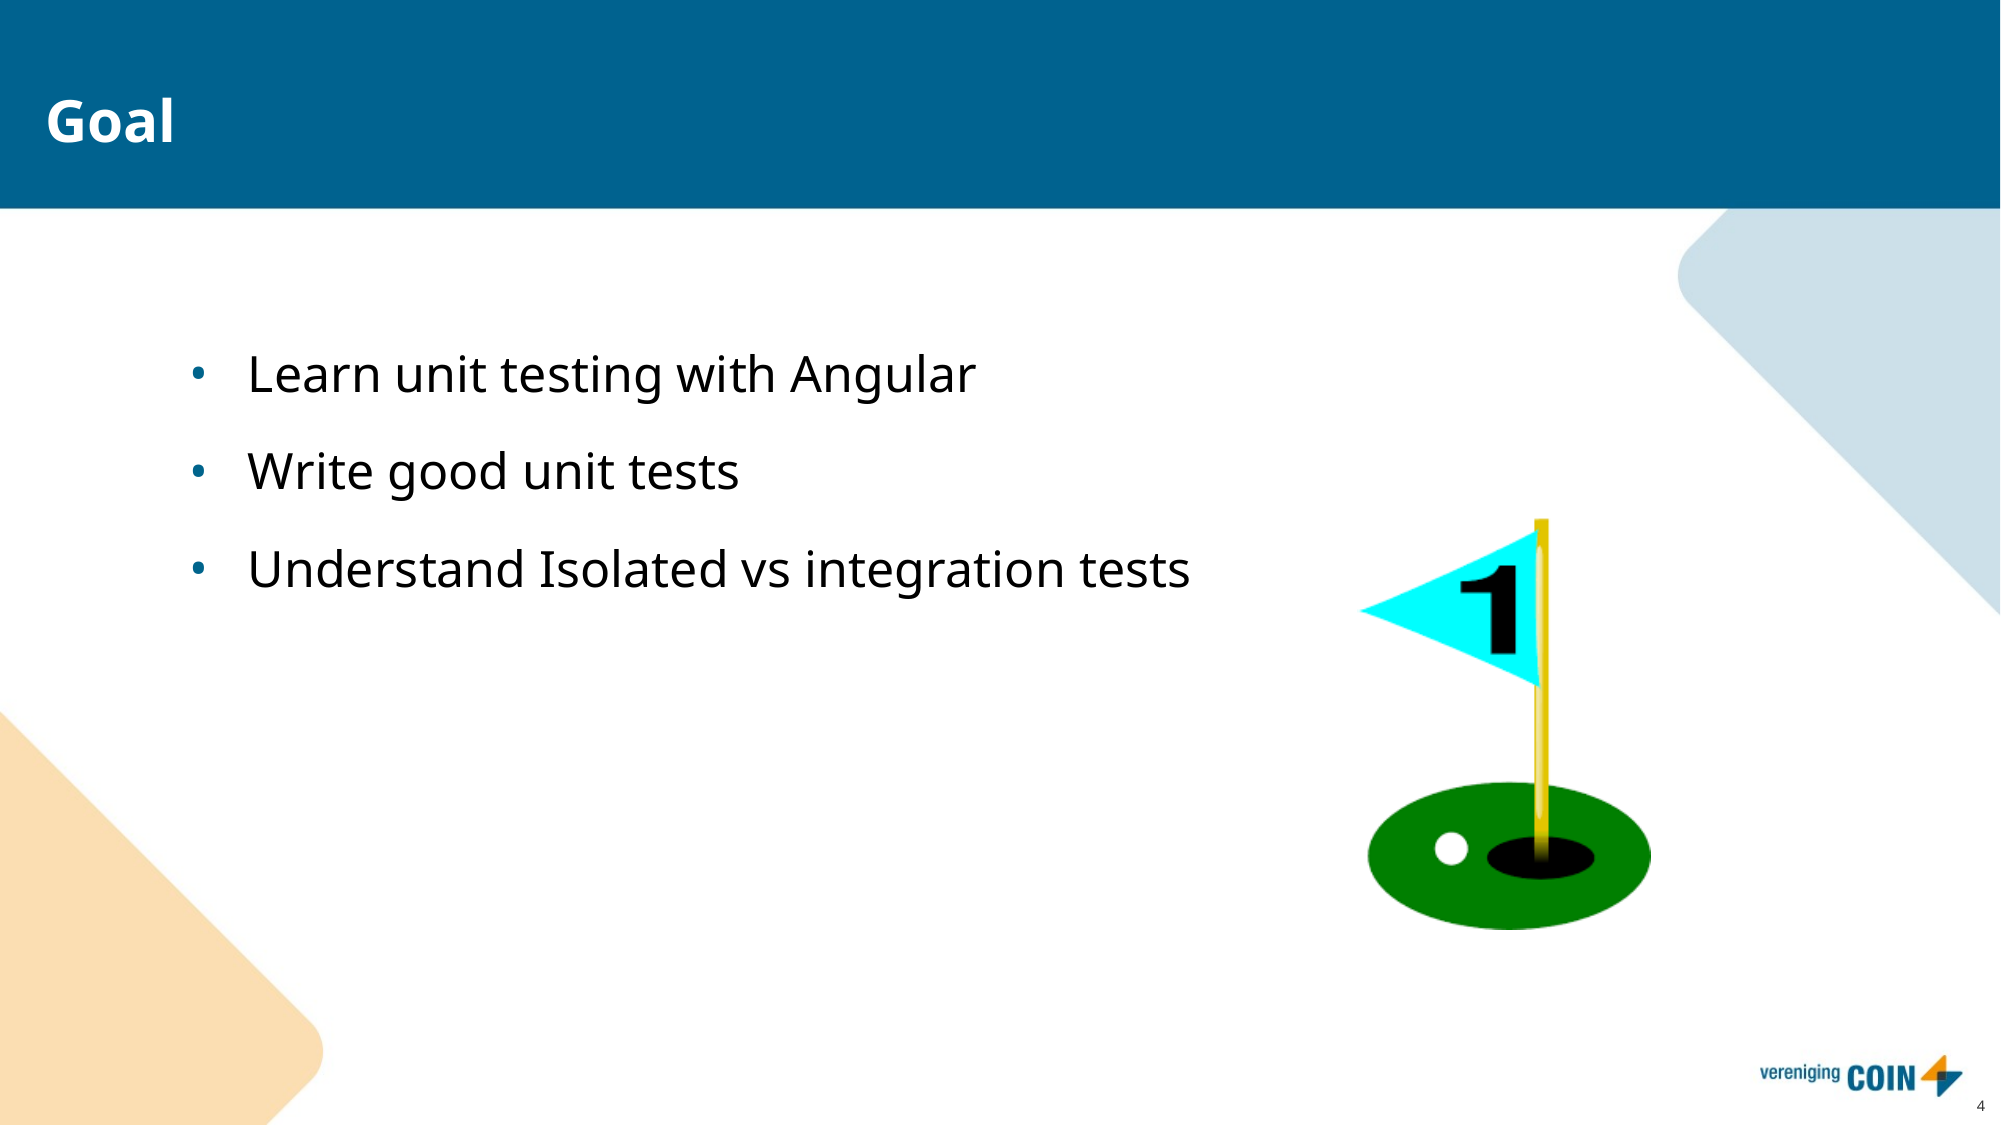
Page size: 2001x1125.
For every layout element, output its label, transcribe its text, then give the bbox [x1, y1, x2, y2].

picture [0, 208, 2001, 1125]
text_box Learn unit testing with Angular Write good unit tests Understand Isolated vs integration tests [174, 305, 1840, 1074]
text_box Goal [30, 31, 1969, 162]
